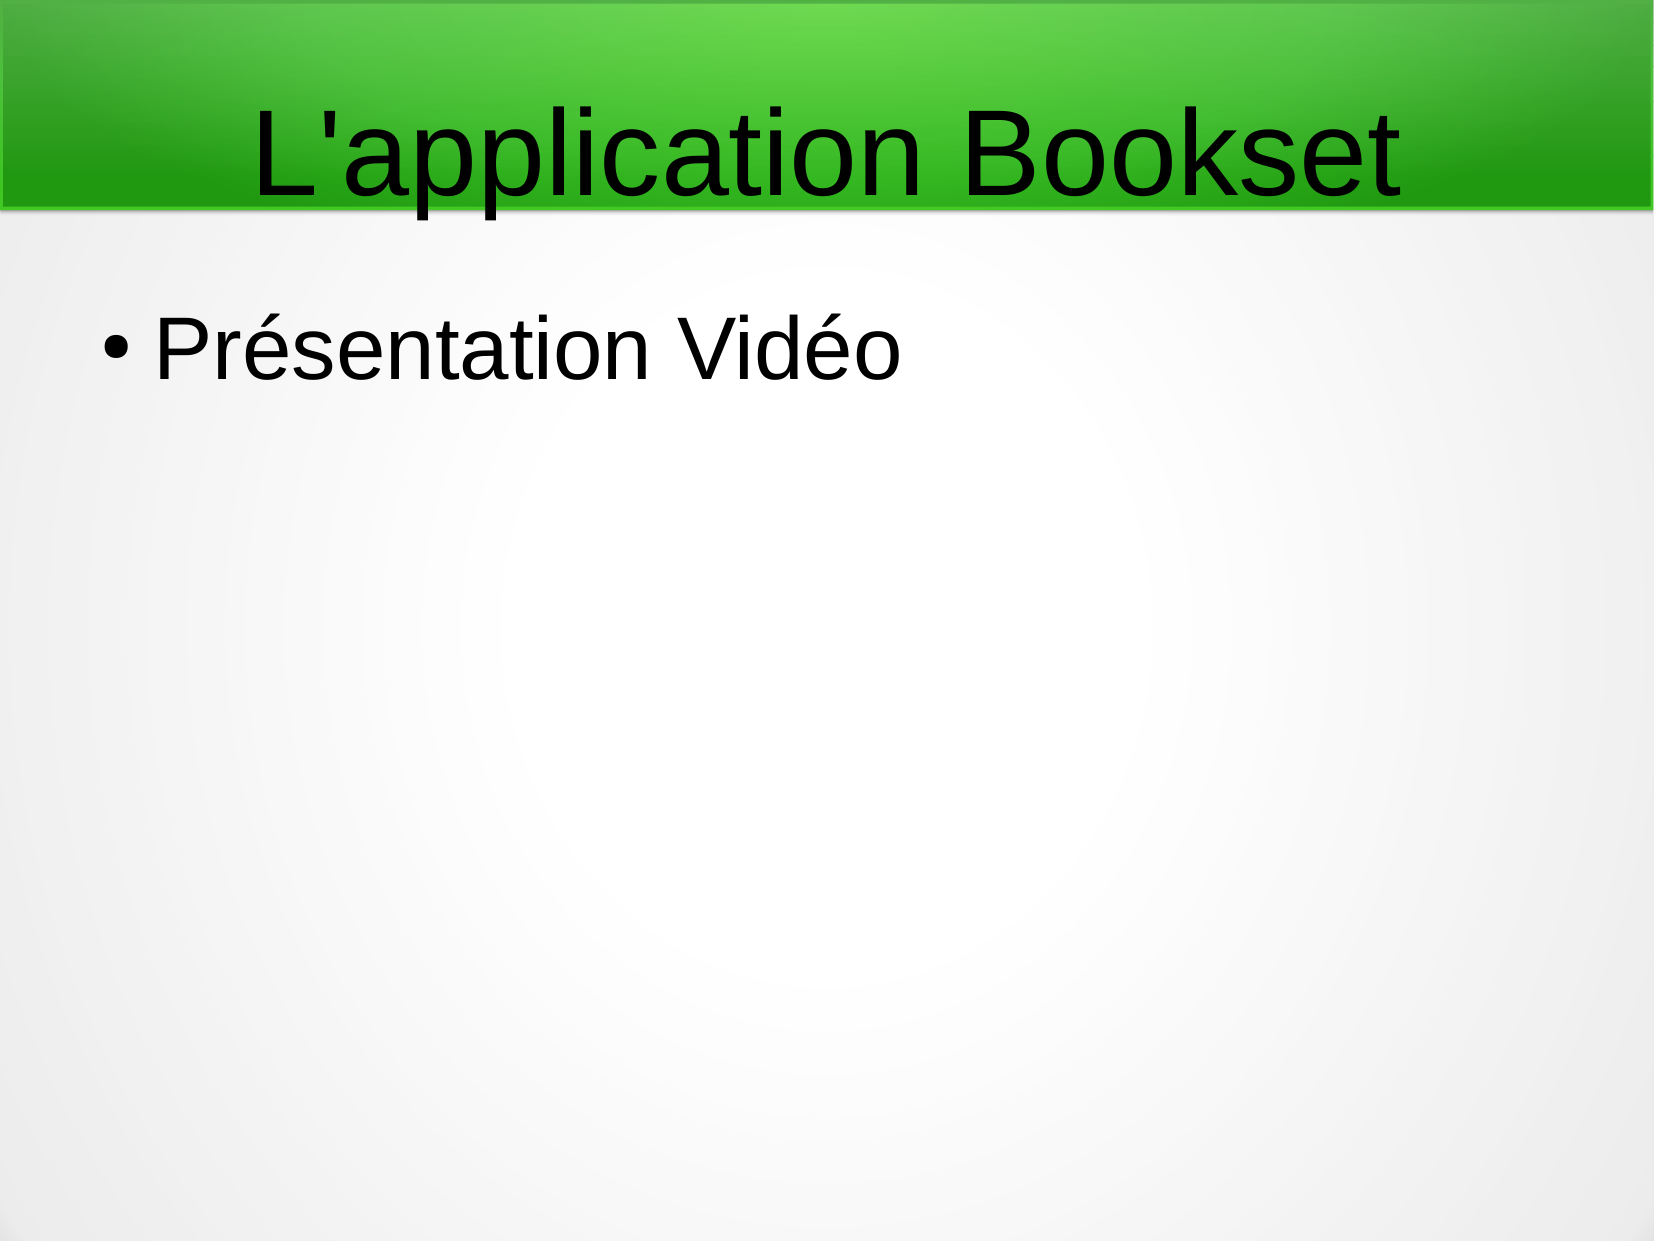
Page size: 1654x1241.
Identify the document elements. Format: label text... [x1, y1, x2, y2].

list Présentation Vidéo [82, 299, 1571, 1019]
title L'application Bookset [82, 49, 1571, 257]
